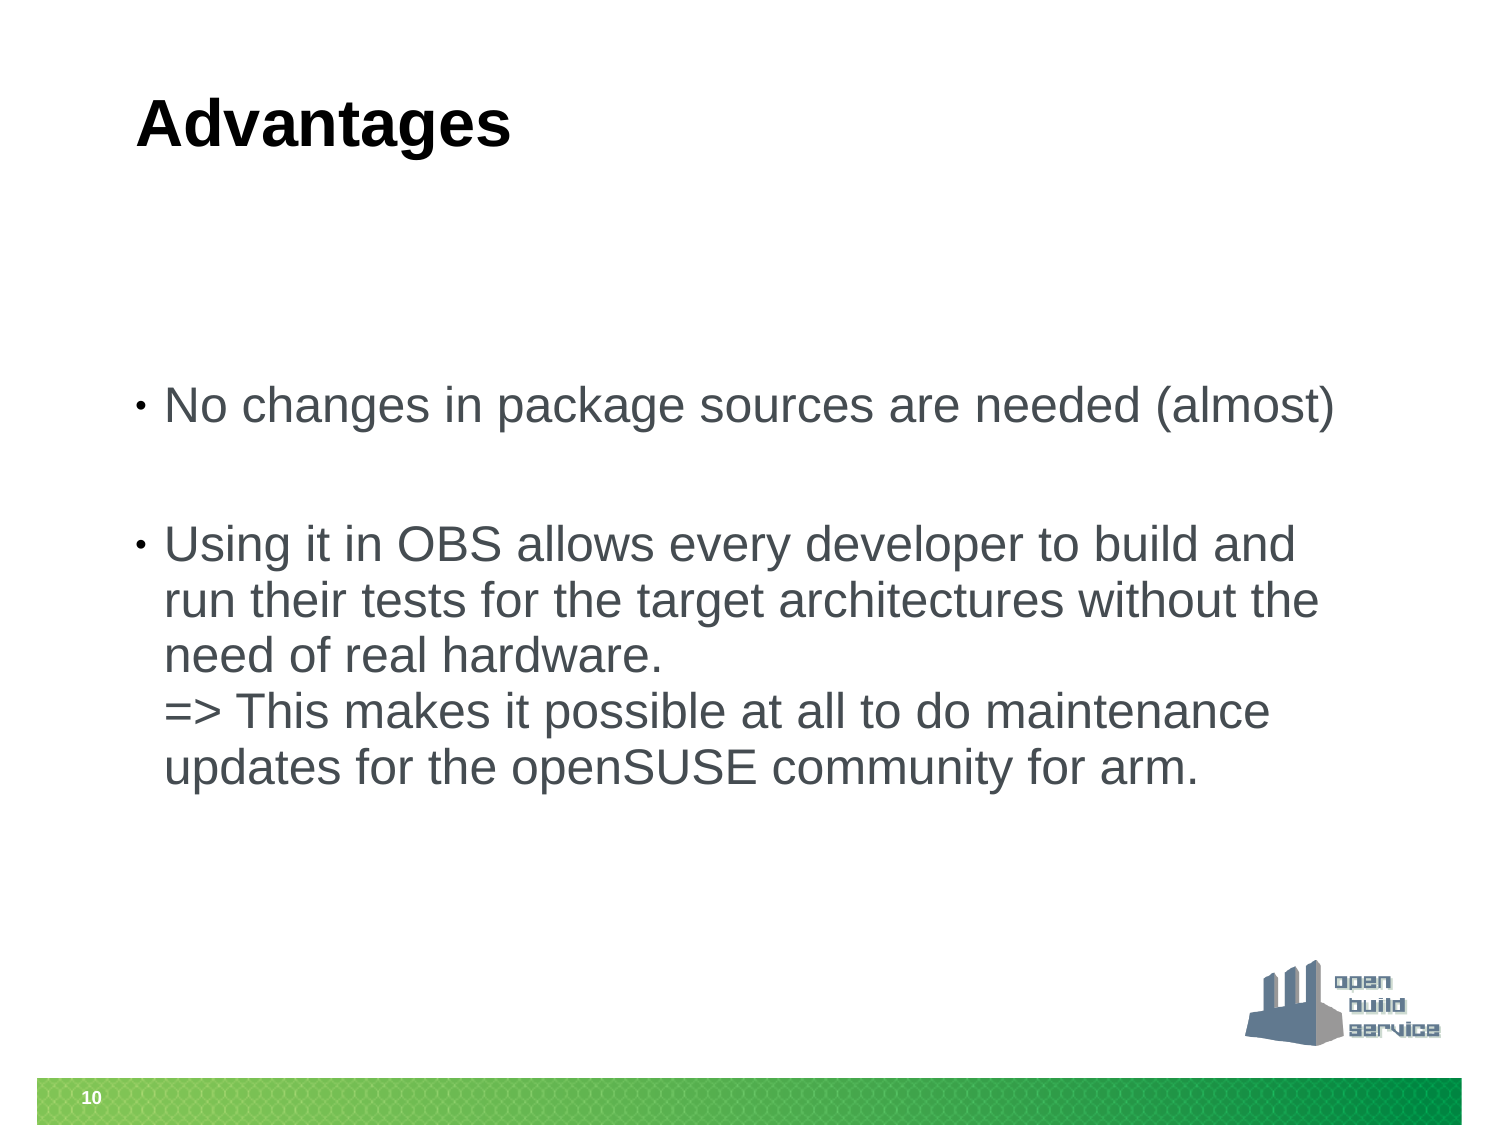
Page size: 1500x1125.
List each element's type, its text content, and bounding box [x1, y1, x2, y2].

list No changes in package sources are needed (almost) Using it in OBS allows every developer to build and run their tests for the target architectures without the need of real hardware. => This makes it possible at all to do maintenance updates for the openSUSE community for arm. [135, 238, 1372, 892]
picture [1245, 960, 1441, 1046]
title Advantages [135, 41, 1372, 204]
picture [37, 1078, 1462, 1125]
